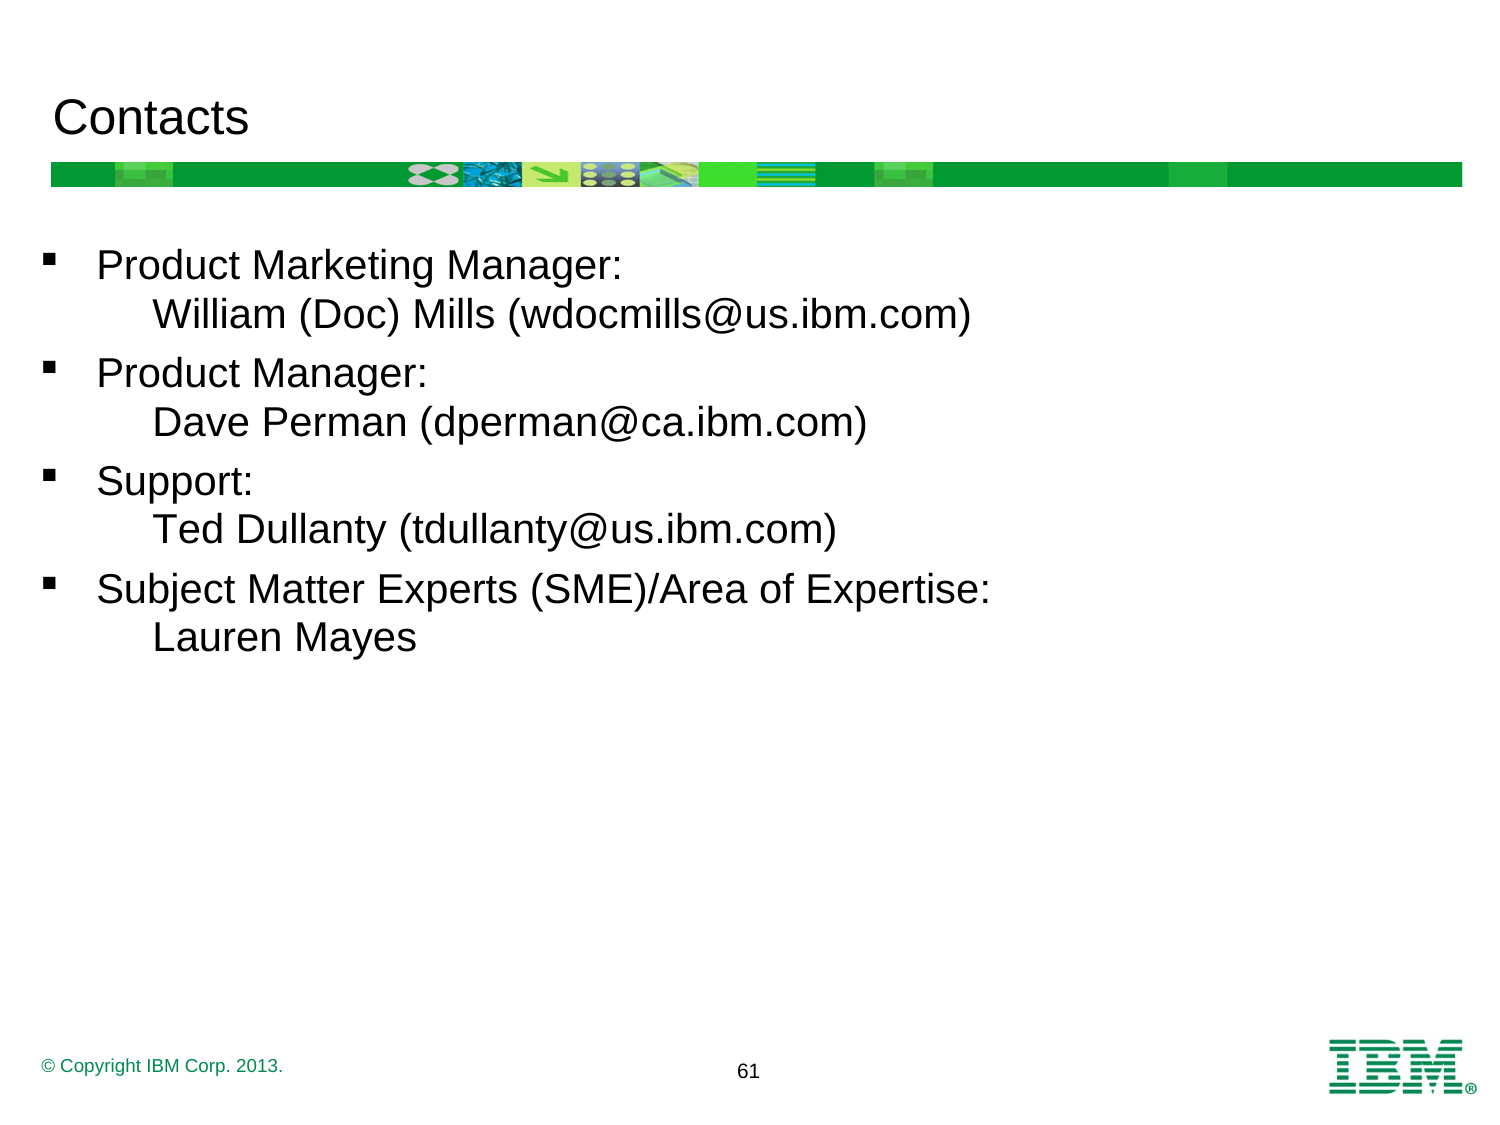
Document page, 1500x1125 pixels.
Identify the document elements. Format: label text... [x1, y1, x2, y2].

picture [1327, 1037, 1479, 1096]
list Product Marketing Manager: William (Doc) Mills (wdocmills@us.ibm.com) Product Manager: Dave Perman (dperman@ca.ibm.com) Support: Ted Dullanty (tdullanty@us.ibm.com) Subject Matter Experts (SME)/Area of Expertise: Lauren Mayes [24, 231, 1463, 1038]
picture [50, 161, 1463, 189]
title Contacts [37, 45, 1388, 188]
